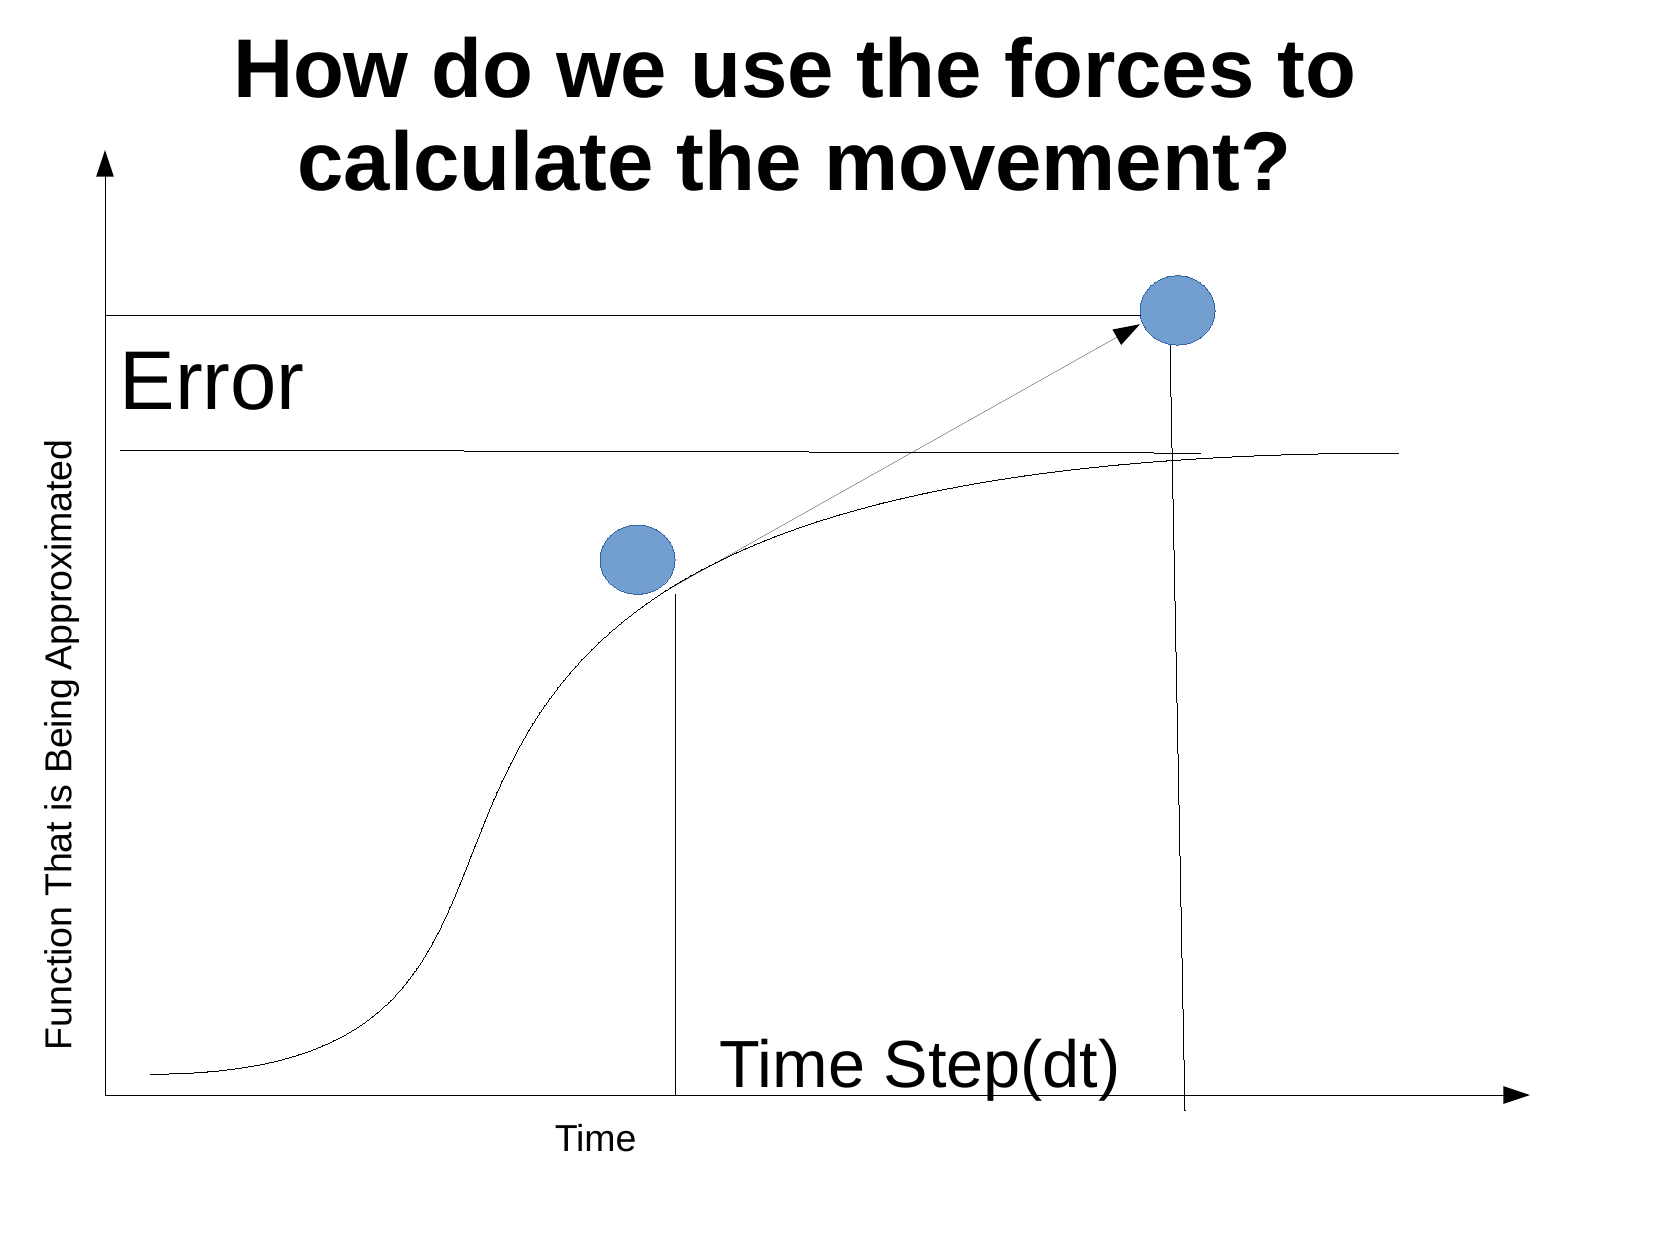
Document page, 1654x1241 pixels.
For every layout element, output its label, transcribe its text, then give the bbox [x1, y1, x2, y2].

text_box Time [540, 1110, 1396, 1167]
text_box How do we use the forces to calculate the movement? [195, 15, 1396, 216]
text_box Function That is Being Approximated [30, 210, 87, 1066]
text_box Error [105, 327, 361, 436]
text_box [600, 525, 676, 595]
text_box [1140, 275, 1216, 346]
text_box Time Step(dt) [705, 1020, 1171, 1110]
